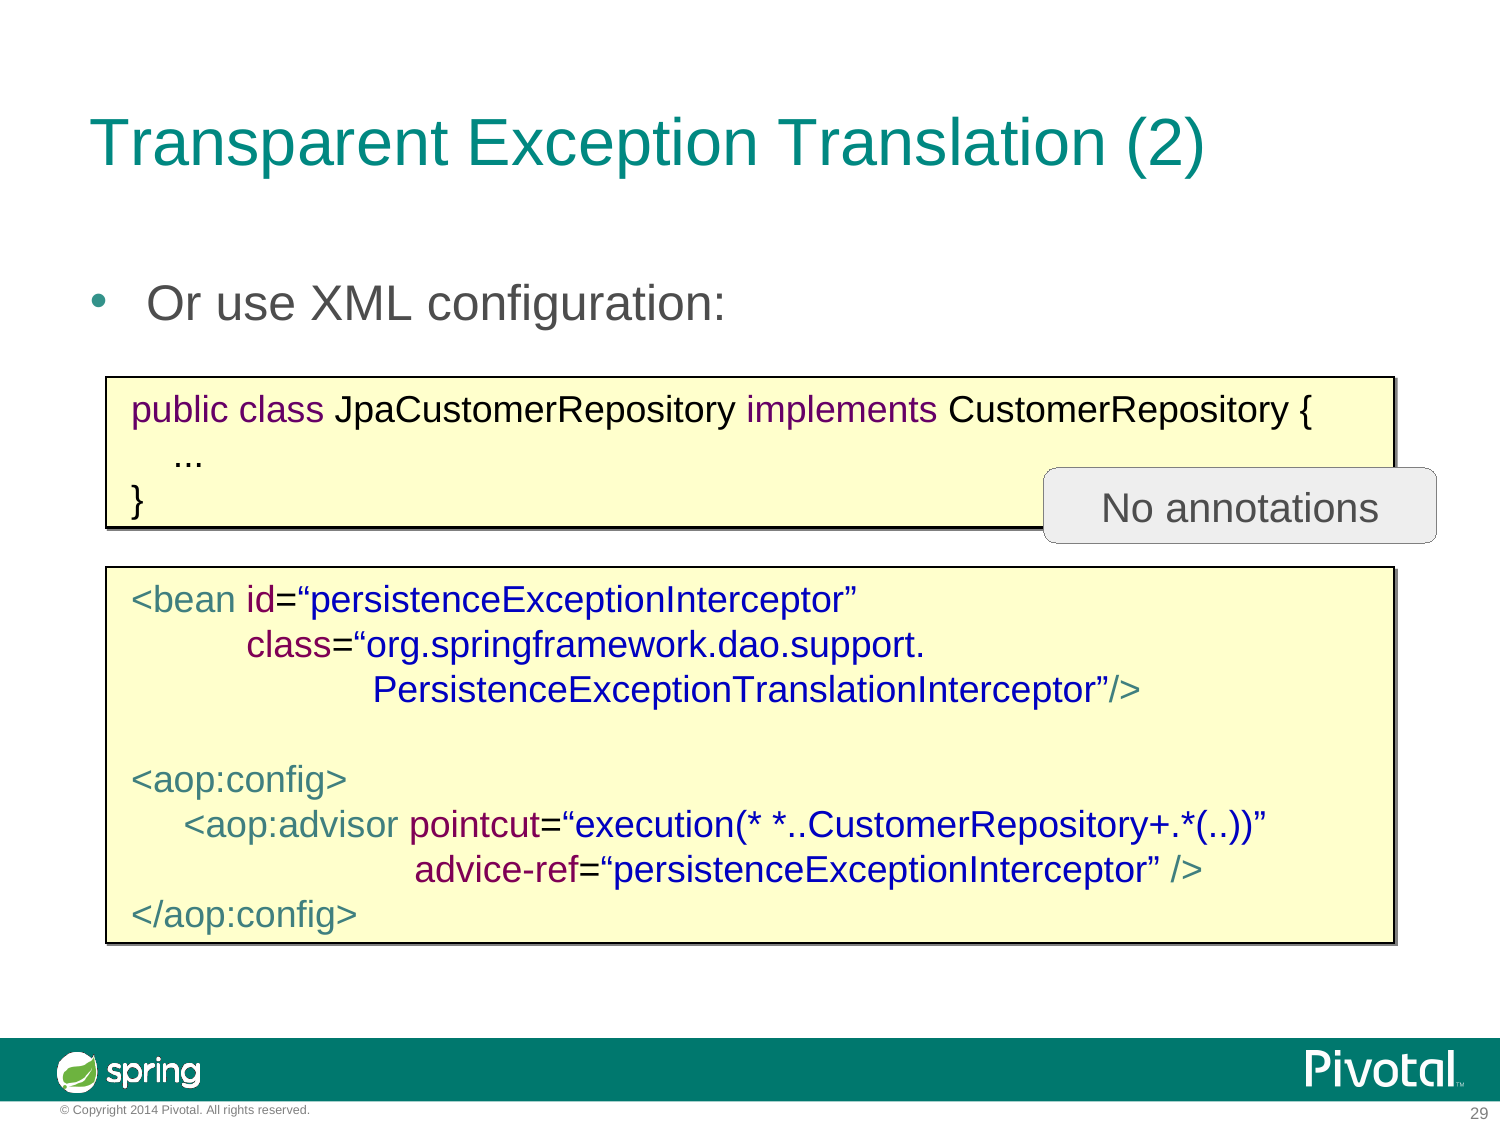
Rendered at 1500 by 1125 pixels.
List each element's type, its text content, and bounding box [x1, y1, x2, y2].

picture [1306, 1050, 1464, 1087]
text_box public class JpaCustomerRepository implements CustomerRepository { ... } [105, 377, 1395, 528]
text_box <bean id=“persistenceExceptionInterceptor” class=“org.springframework.dao.support. PersistenceExceptionTranslationInterceptor”/> <aop:config> <aop:advisor pointcut=“execution(* *..CustomerRepository+.*(..))” advice-ref=“persistenceExceptionInterceptor” /> </aop:config> [105, 567, 1395, 943]
picture [32, 1041, 210, 1103]
title Transparent Exception Translation (2) [75, 45, 1426, 233]
list Or use XML configuration: [75, 262, 1426, 1005]
text_box No annotations [1043, 467, 1437, 544]
